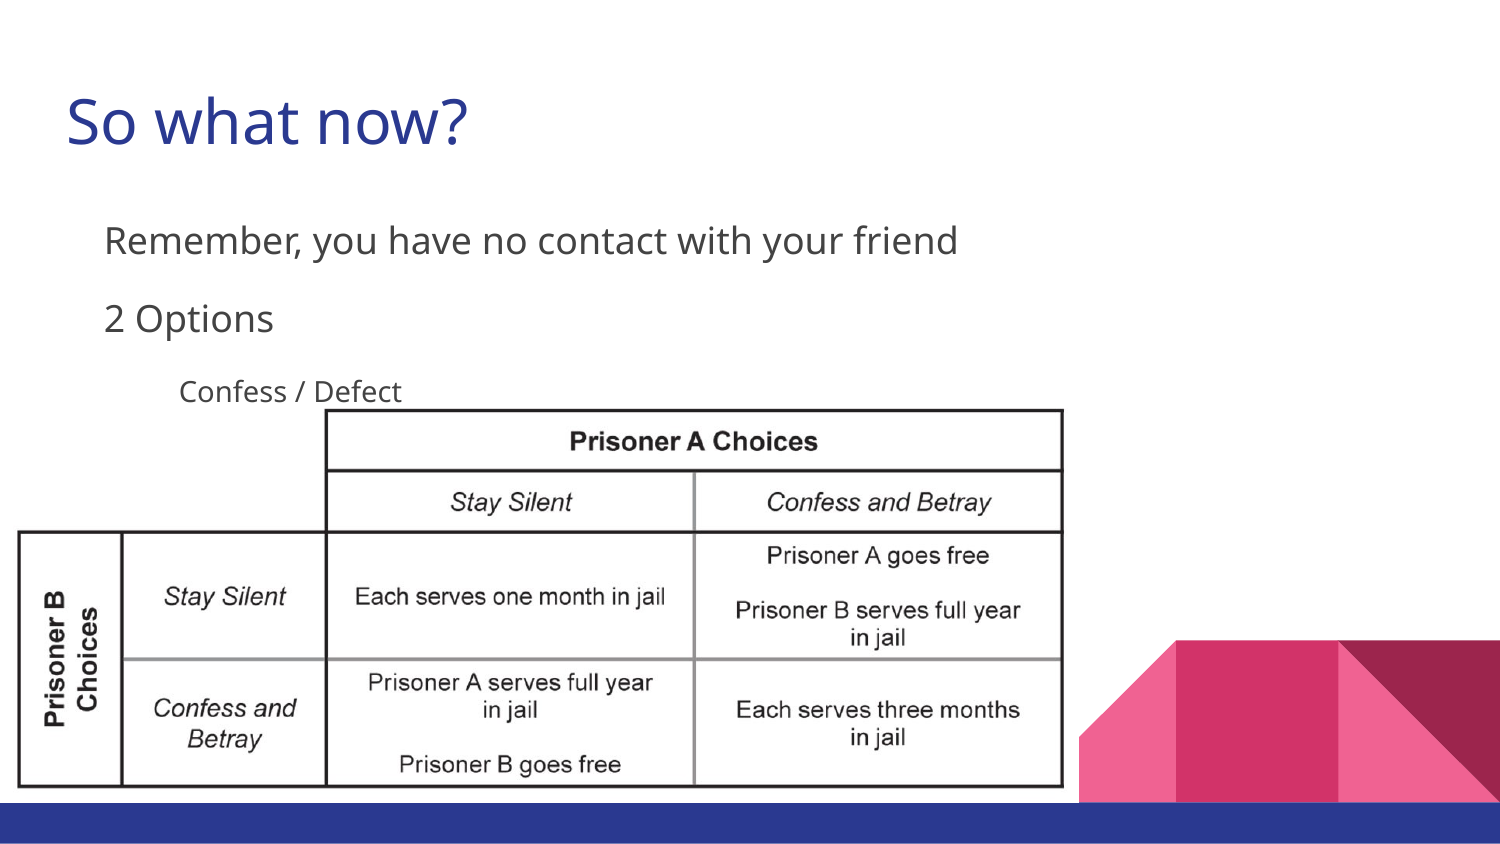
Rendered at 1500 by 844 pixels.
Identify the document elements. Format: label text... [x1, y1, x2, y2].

list Remember, you have no contact with your friend 2 Options Confess / Defect Stay silent / Cooporate [51, 201, 1449, 750]
picture [0, 407, 1079, 804]
title So what now? [51, 67, 1449, 167]
